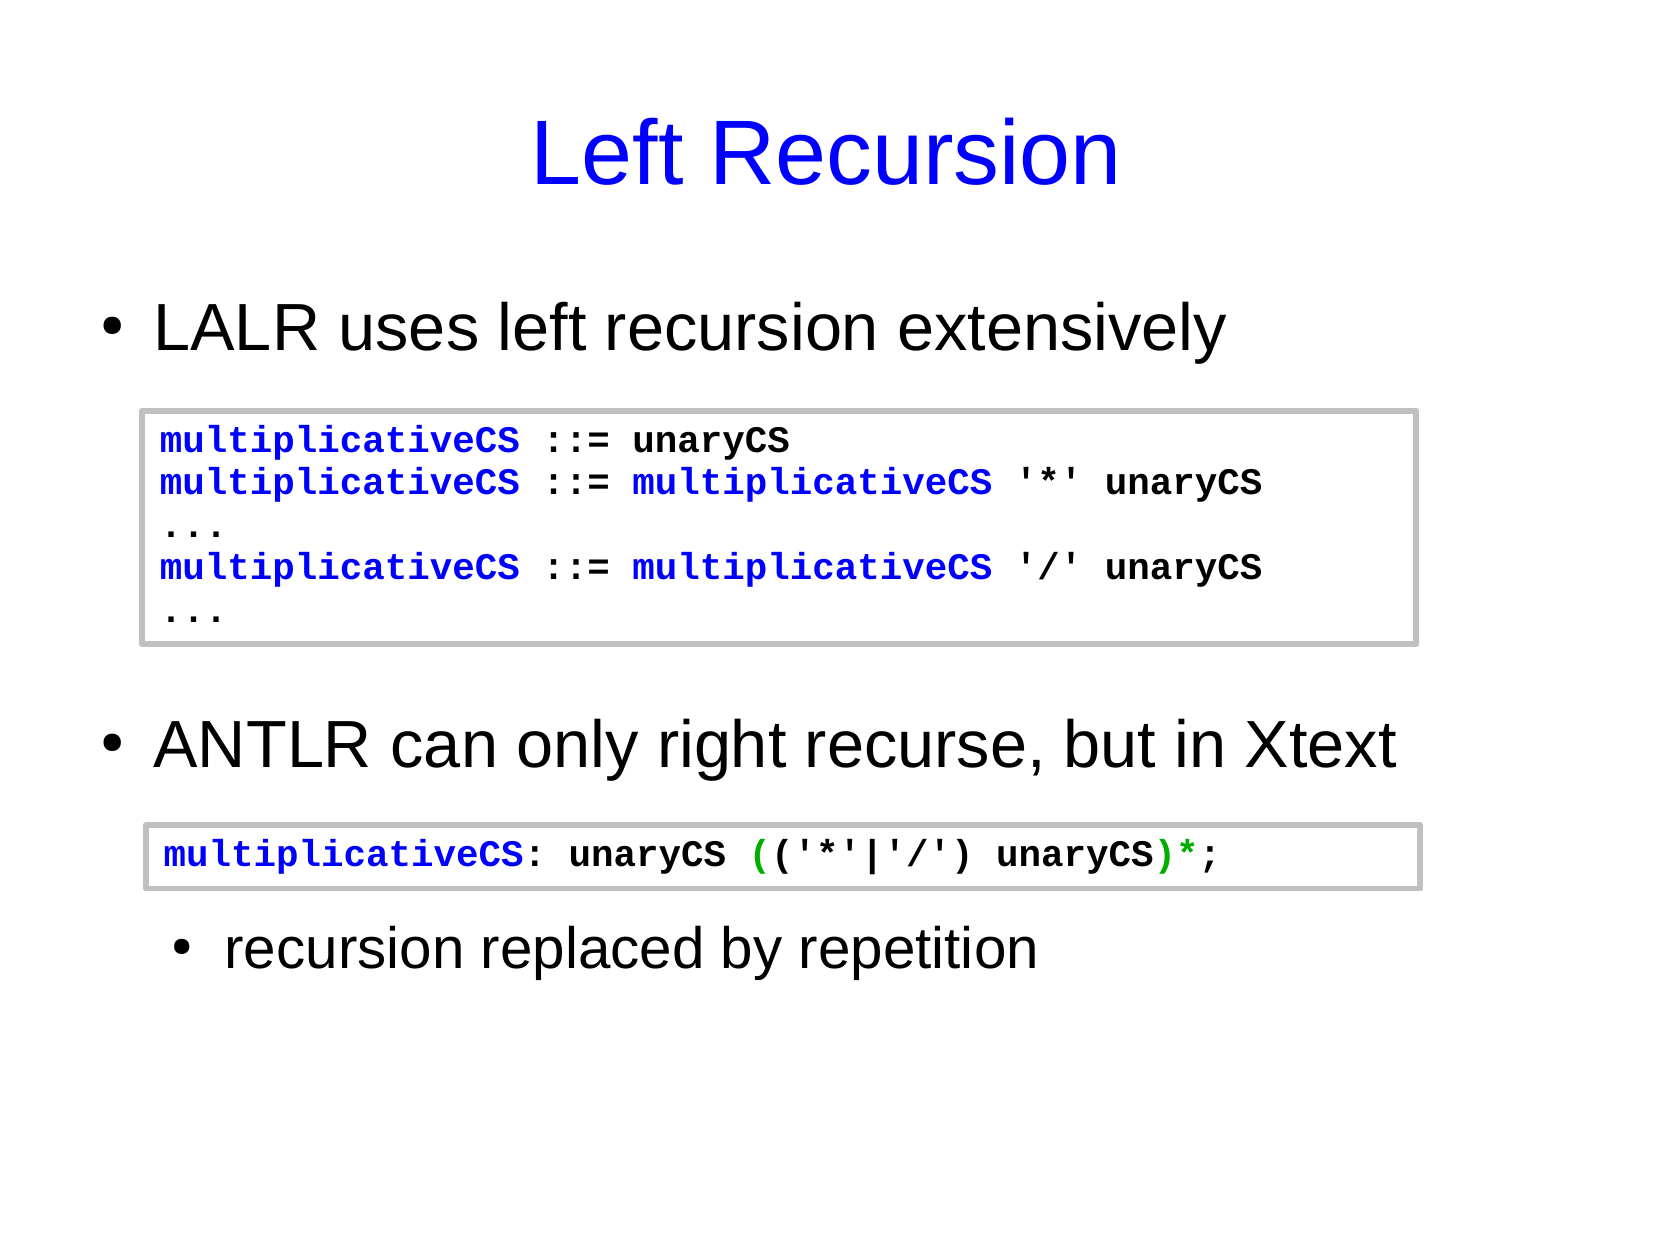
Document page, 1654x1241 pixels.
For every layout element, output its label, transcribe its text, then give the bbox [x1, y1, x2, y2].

text_box multiplicativeCS: unaryCS (('*'|'/') unaryCS)*; [145, 825, 1421, 889]
list LALR uses left recursion extensively ANTLR can only right recurse, but in Xtext recursion replaced by repetition [82, 290, 1571, 1094]
title Left Recursion [82, 56, 1571, 250]
text_box multiplicativeCS ::= unaryCS multiplicativeCS ::= multiplicativeCS '*' unaryCS ... multiplicativeCS ::= multiplicativeCS '/' unaryCS ... [142, 410, 1417, 645]
